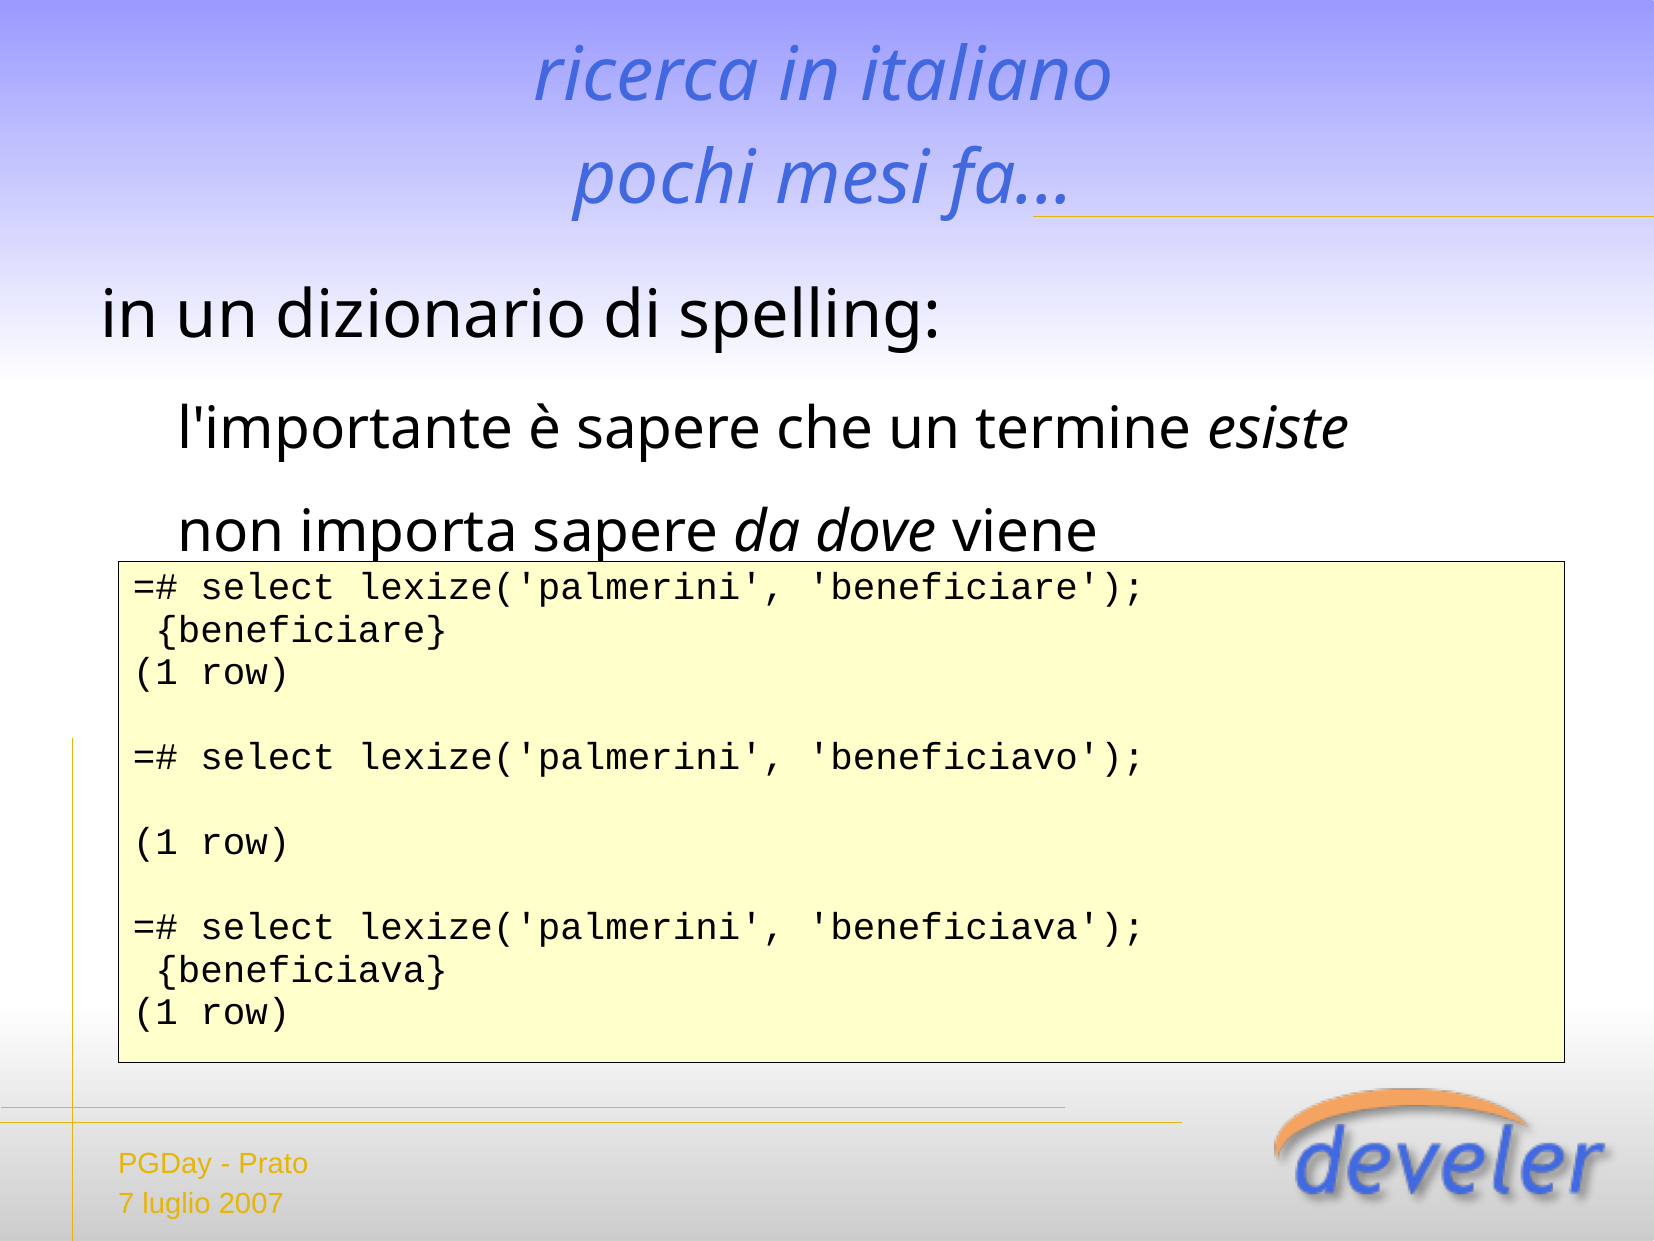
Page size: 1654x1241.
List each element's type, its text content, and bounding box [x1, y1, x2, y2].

list in un dizionario di spelling: l'importante è sapere che un termine esiste non importa sapere da dove viene [82, 265, 1571, 1078]
picture [1269, 1083, 1622, 1211]
text_box =# select lexize('palmerini', 'beneficiare'); {beneficiare} (1 row) =# select lexize('palmerini', 'beneficiavo'); (1 row) =# select lexize('palmerini', 'beneficiava'); {beneficiava} (1 row) [118, 561, 1565, 1063]
title ricerca in italiano pochi mesi fa... [82, 35, 1565, 211]
